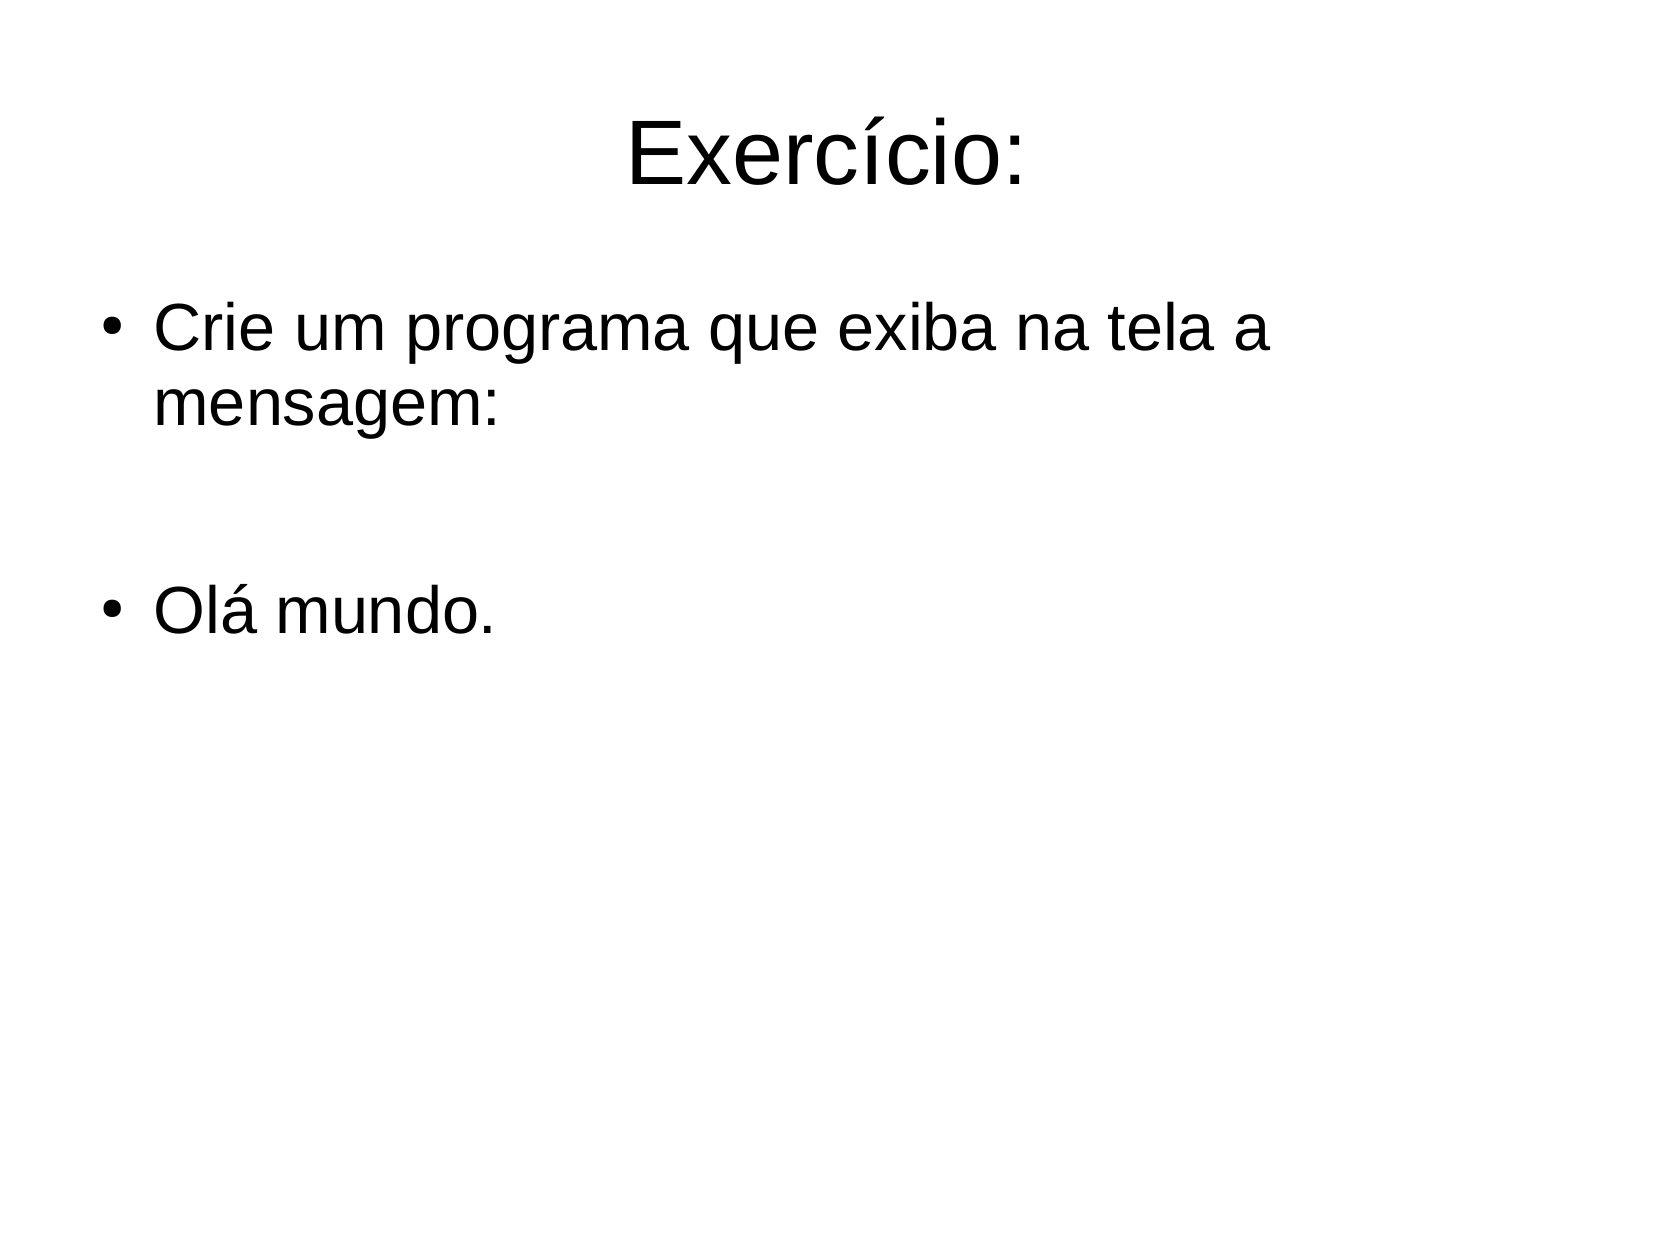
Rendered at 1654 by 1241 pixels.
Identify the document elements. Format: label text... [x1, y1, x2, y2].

title Exercício: [82, 49, 1571, 257]
list Crie um programa que exiba na tela a mensagem: Olá mundo. [82, 290, 1571, 1109]
